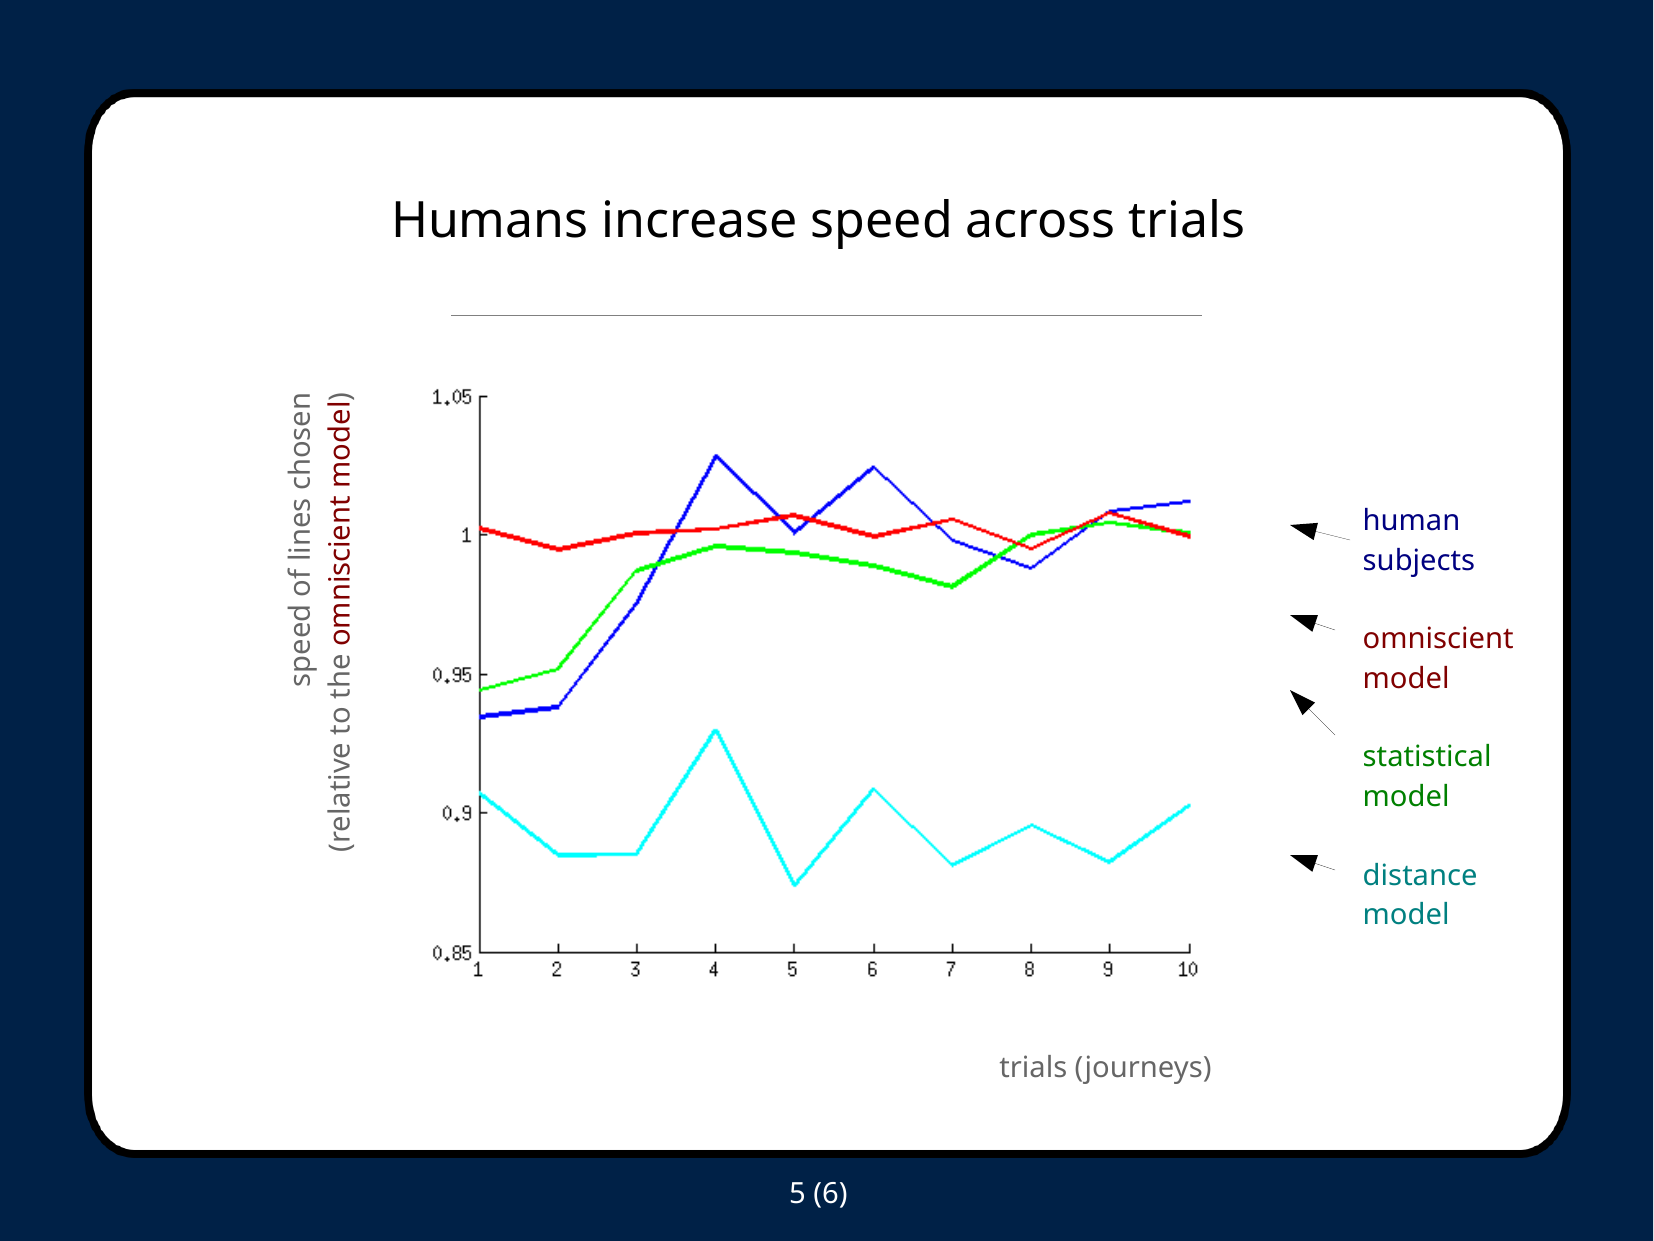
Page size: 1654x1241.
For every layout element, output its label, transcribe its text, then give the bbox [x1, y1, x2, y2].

title trials (journeys) [980, 1048, 1231, 1084]
title speed of lines chosen (relative to the omniscient model) [284, 392, 353, 1080]
title 5 (6) [74, 1170, 1562, 1214]
title Humans increase speed across trials [74, 188, 1562, 247]
title statistical model [1362, 741, 1516, 810]
title omniscient model [1362, 622, 1531, 692]
picture [0, 0, 1654, 1241]
title distance model [1362, 859, 1516, 928]
title human subjects [1362, 504, 1516, 574]
